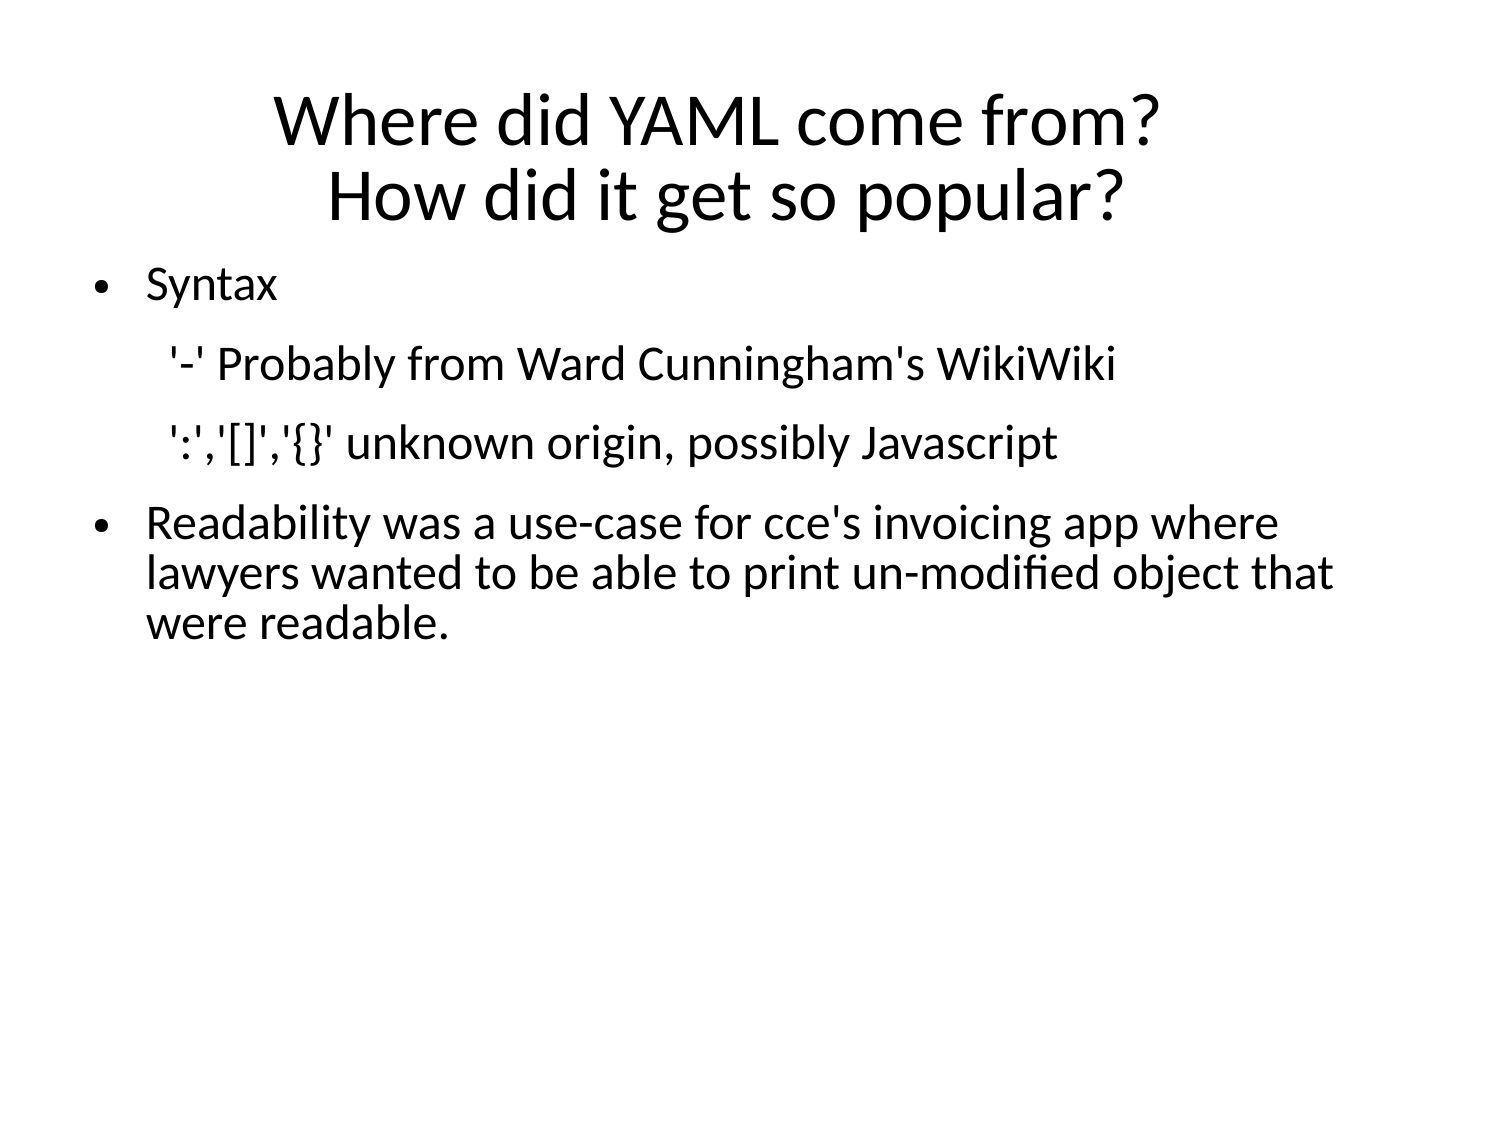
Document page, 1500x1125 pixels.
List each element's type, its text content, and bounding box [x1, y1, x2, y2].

title Where did YAML come from? How did it get so popular? [90, 43, 1365, 263]
list Syntax '-' Probably from Ward Cunningham's WikiWiki ':','[]','{}' unknown origin, possibly Javascript Readability was a use-case for cce's invoicing app where lawyers wanted to be able to print un-modified object that were readable. [75, 263, 1395, 916]
